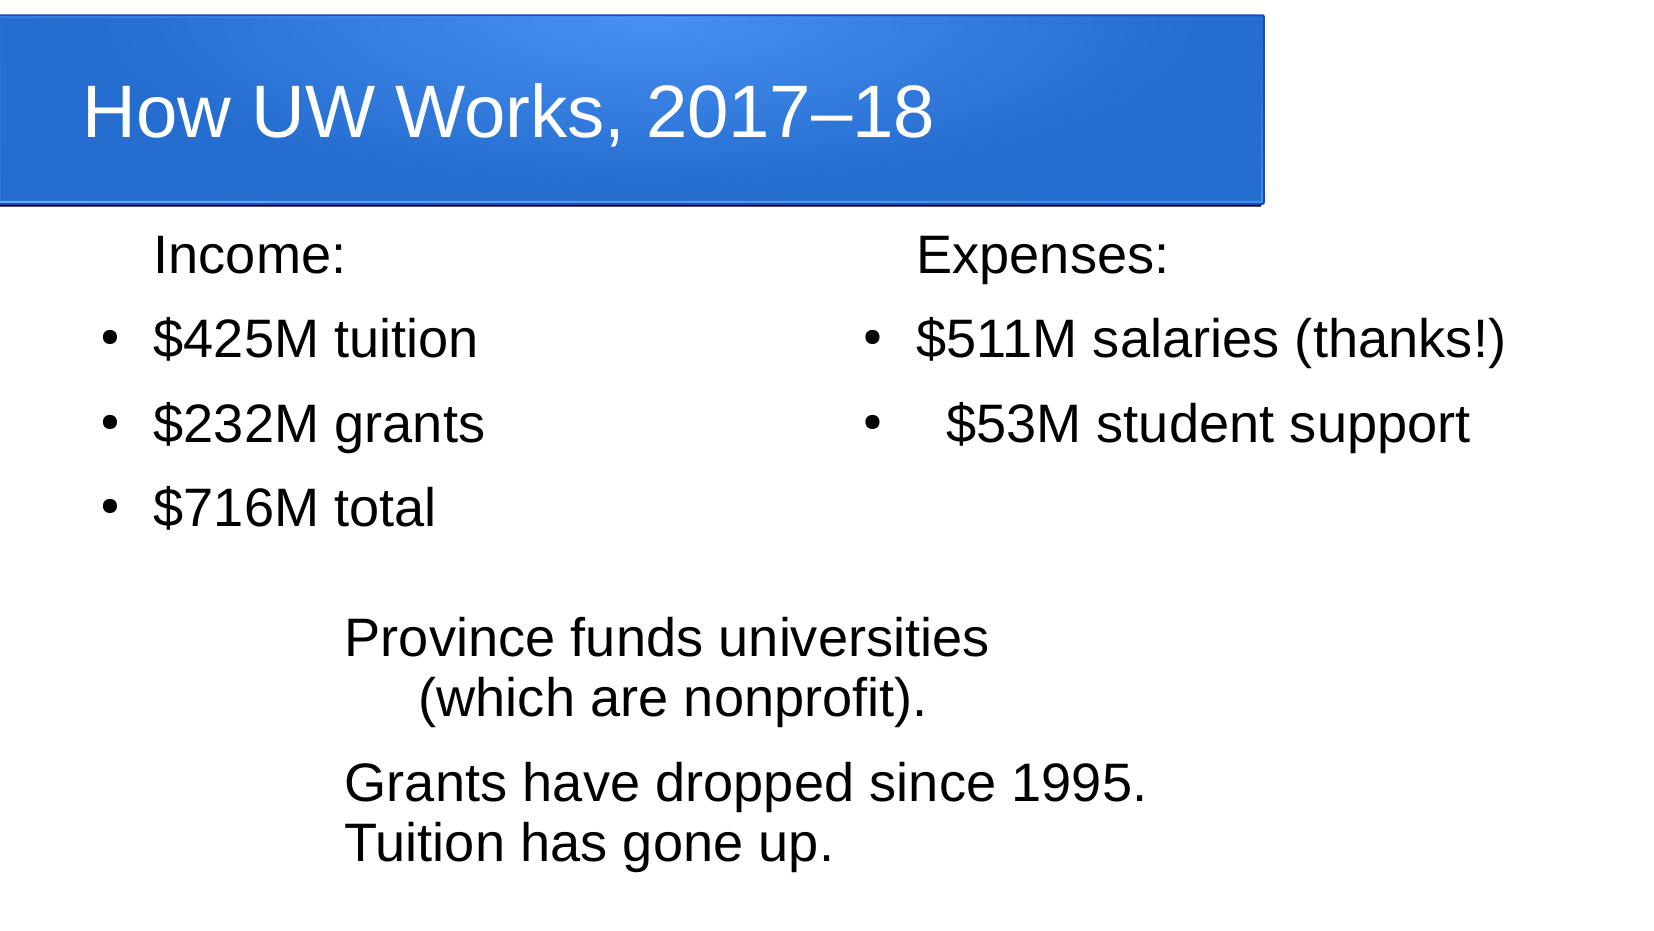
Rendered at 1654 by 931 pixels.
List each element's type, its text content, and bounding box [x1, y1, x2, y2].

text_box Province funds universities (which are nonprofit). Grants have dropped since 1995. Tuition has gone up. [330, 600, 1291, 926]
list Income: $425M tuition $232M grants $716M total [82, 224, 809, 586]
list Expenses: $511M salaries (thanks!) $53M student support [845, 224, 1572, 764]
title How UW Works, 2017–18 [82, 35, 1235, 189]
